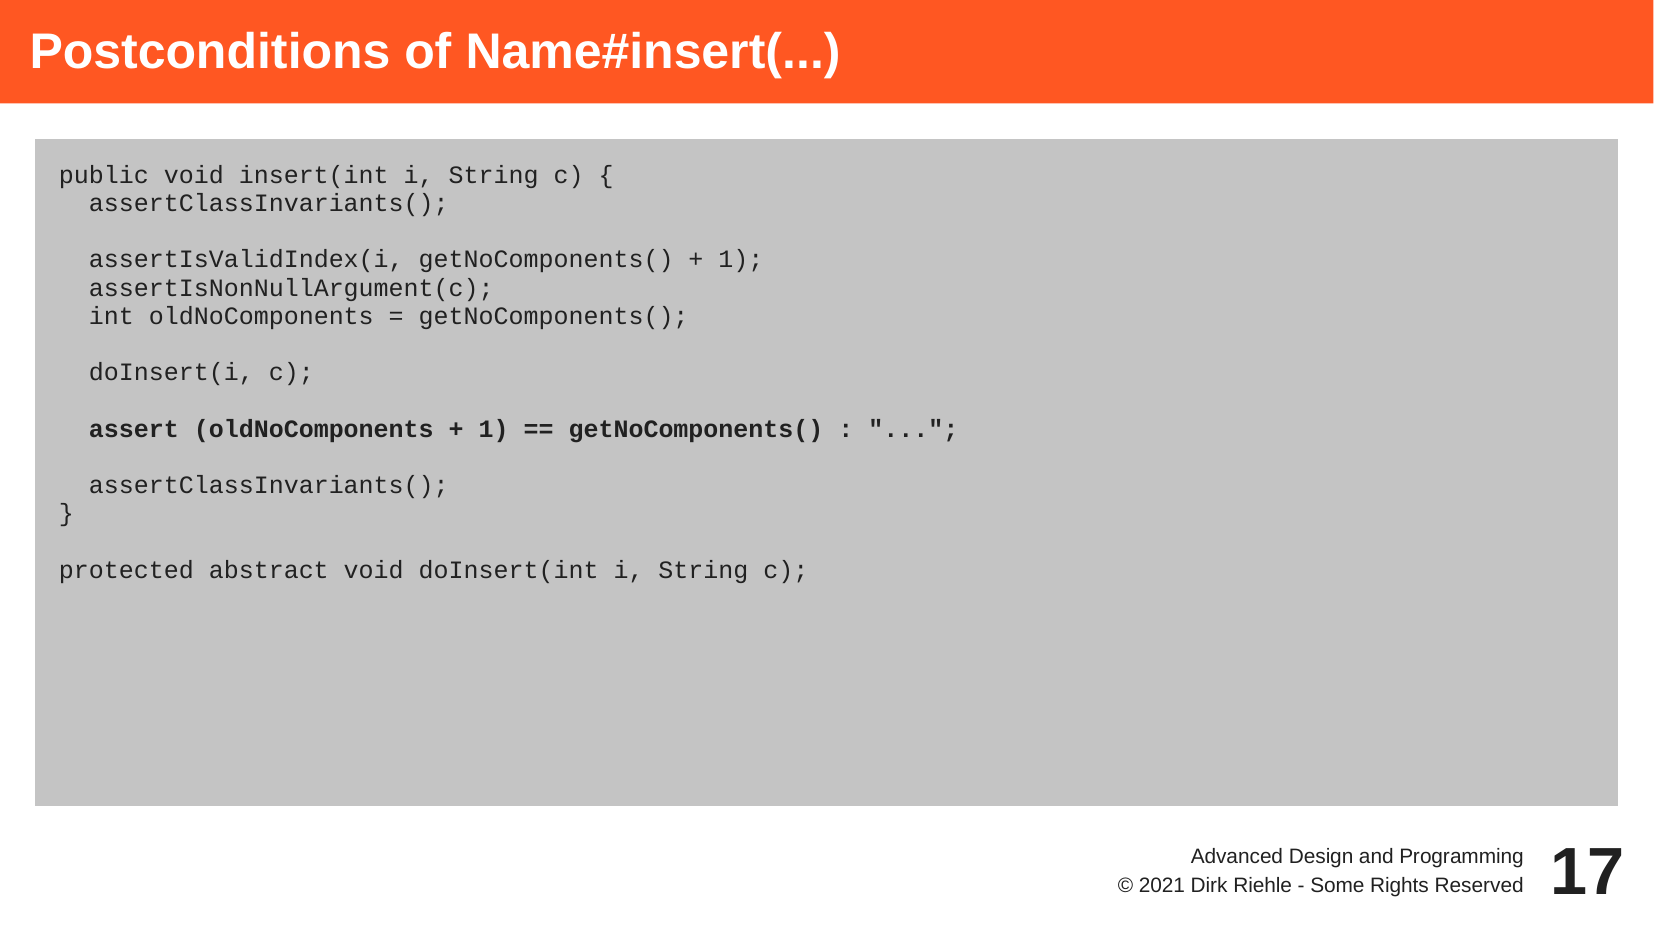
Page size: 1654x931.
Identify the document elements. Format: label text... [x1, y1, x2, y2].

title Postconditions of Name#insert(...) [0, 0, 1654, 104]
list public void insert(int i, String c) { assertClassInvariants(); assertIsValidIndex(i, getNoComponents() + 1); assertIsNonNullArgument(c); int oldNoComponents = getNoComponents(); doInsert(i, c); assert (oldNoComponents + 1) == getNoComponents() : "..."; assertClassInvariants(); } protected abstract void doInsert(int i, String c); [29, 132, 1625, 813]
